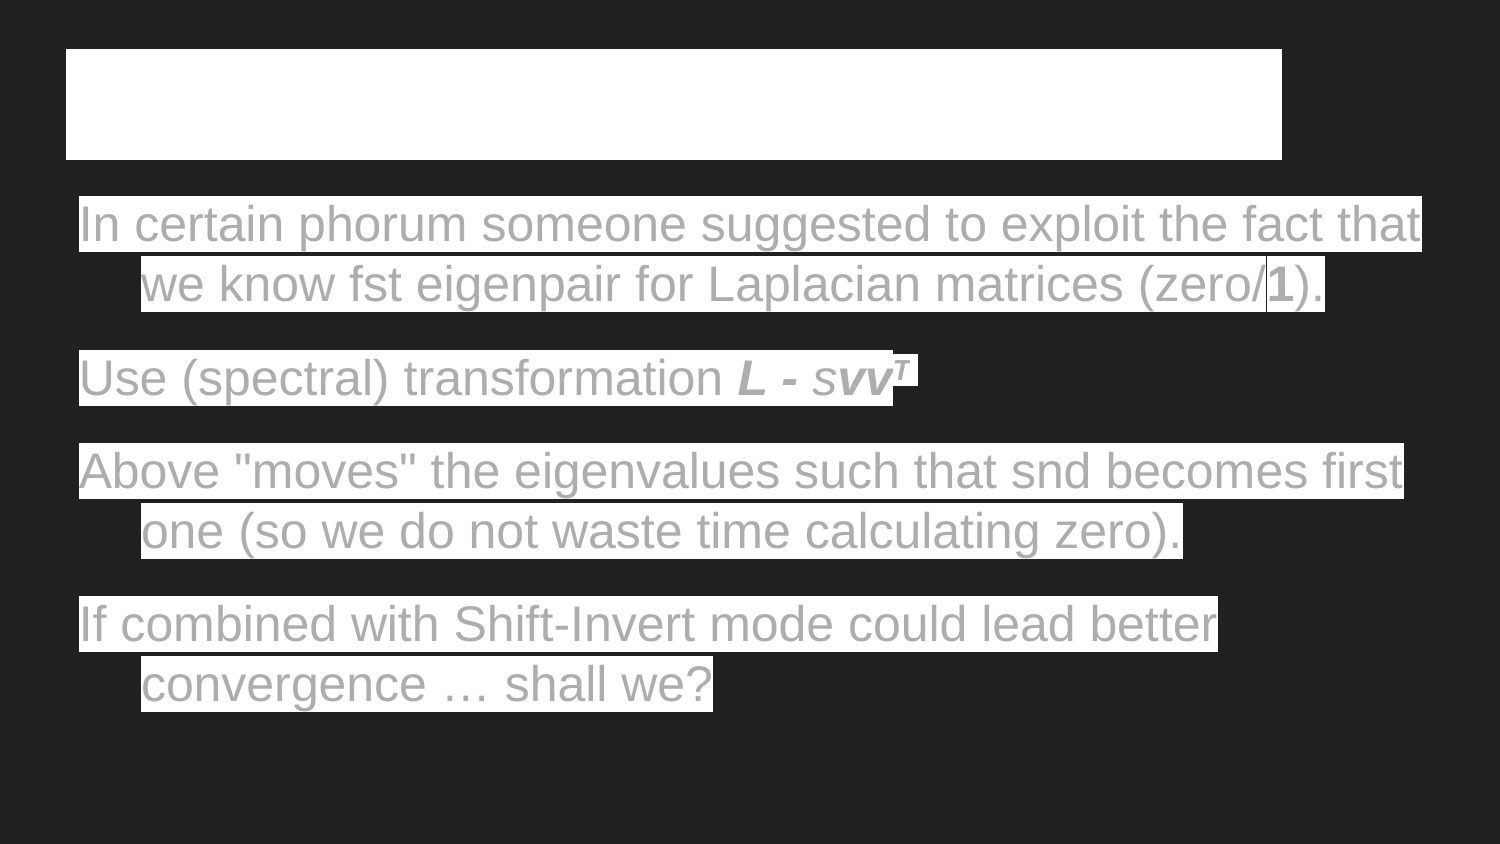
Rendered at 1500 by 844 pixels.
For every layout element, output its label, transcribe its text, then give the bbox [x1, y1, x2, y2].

title Idea5: exploit the Laplacian [51, 24, 1449, 176]
list In certain phorum someone suggested to exploit the fact that we know fst eigenpair for Laplacian matrices (zero/1). Use (spectral) transformation L - svvT Above "moves" the eigenvalues such that snd becomes first one (so we do not waste time calculating zero). If combined with Shift-Invert mode could lead better convergence … shall we? [51, 176, 1449, 738]
